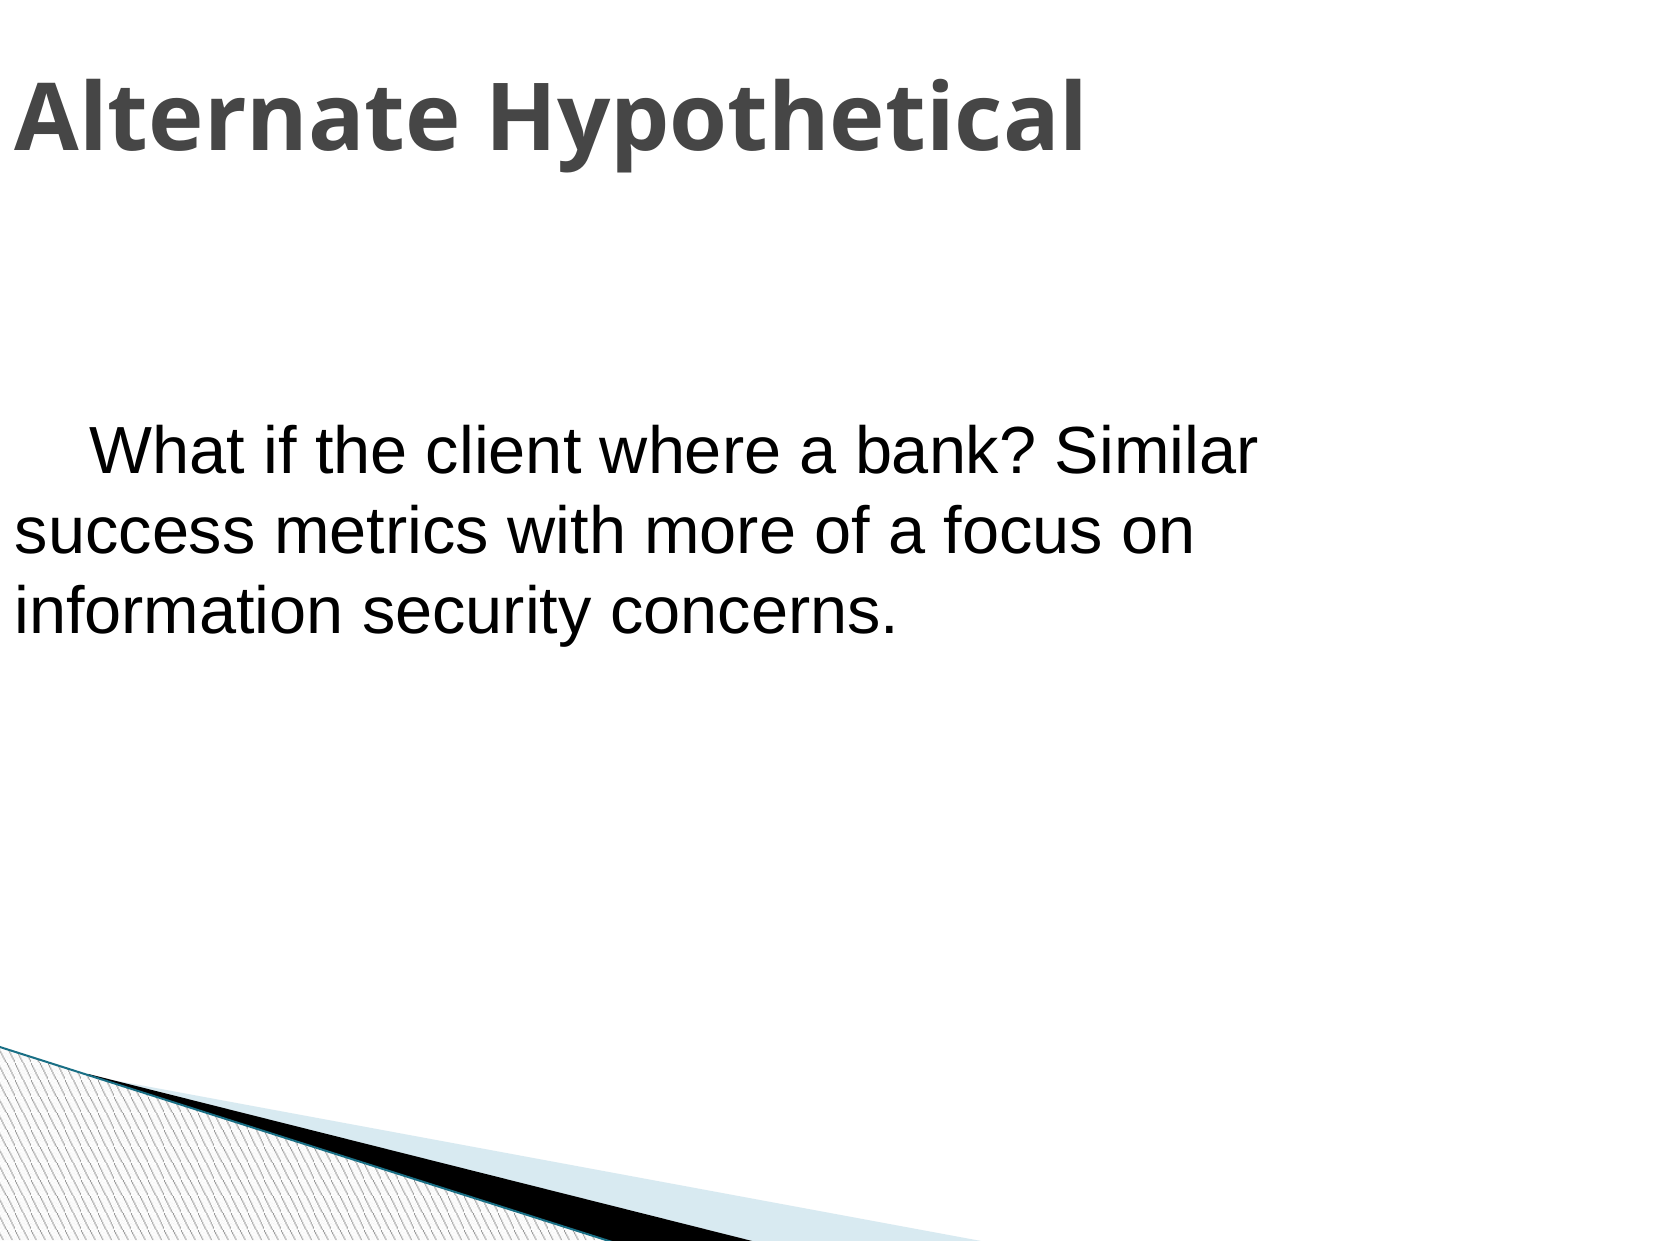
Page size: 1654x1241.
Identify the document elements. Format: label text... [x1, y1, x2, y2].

picture [0, 1109, 602, 1241]
list What if the client where a bank? Similar success metrics with more of a focus on information security concerns. [0, 290, 1489, 1109]
title Alternate Hypothetical [0, 49, 1489, 257]
